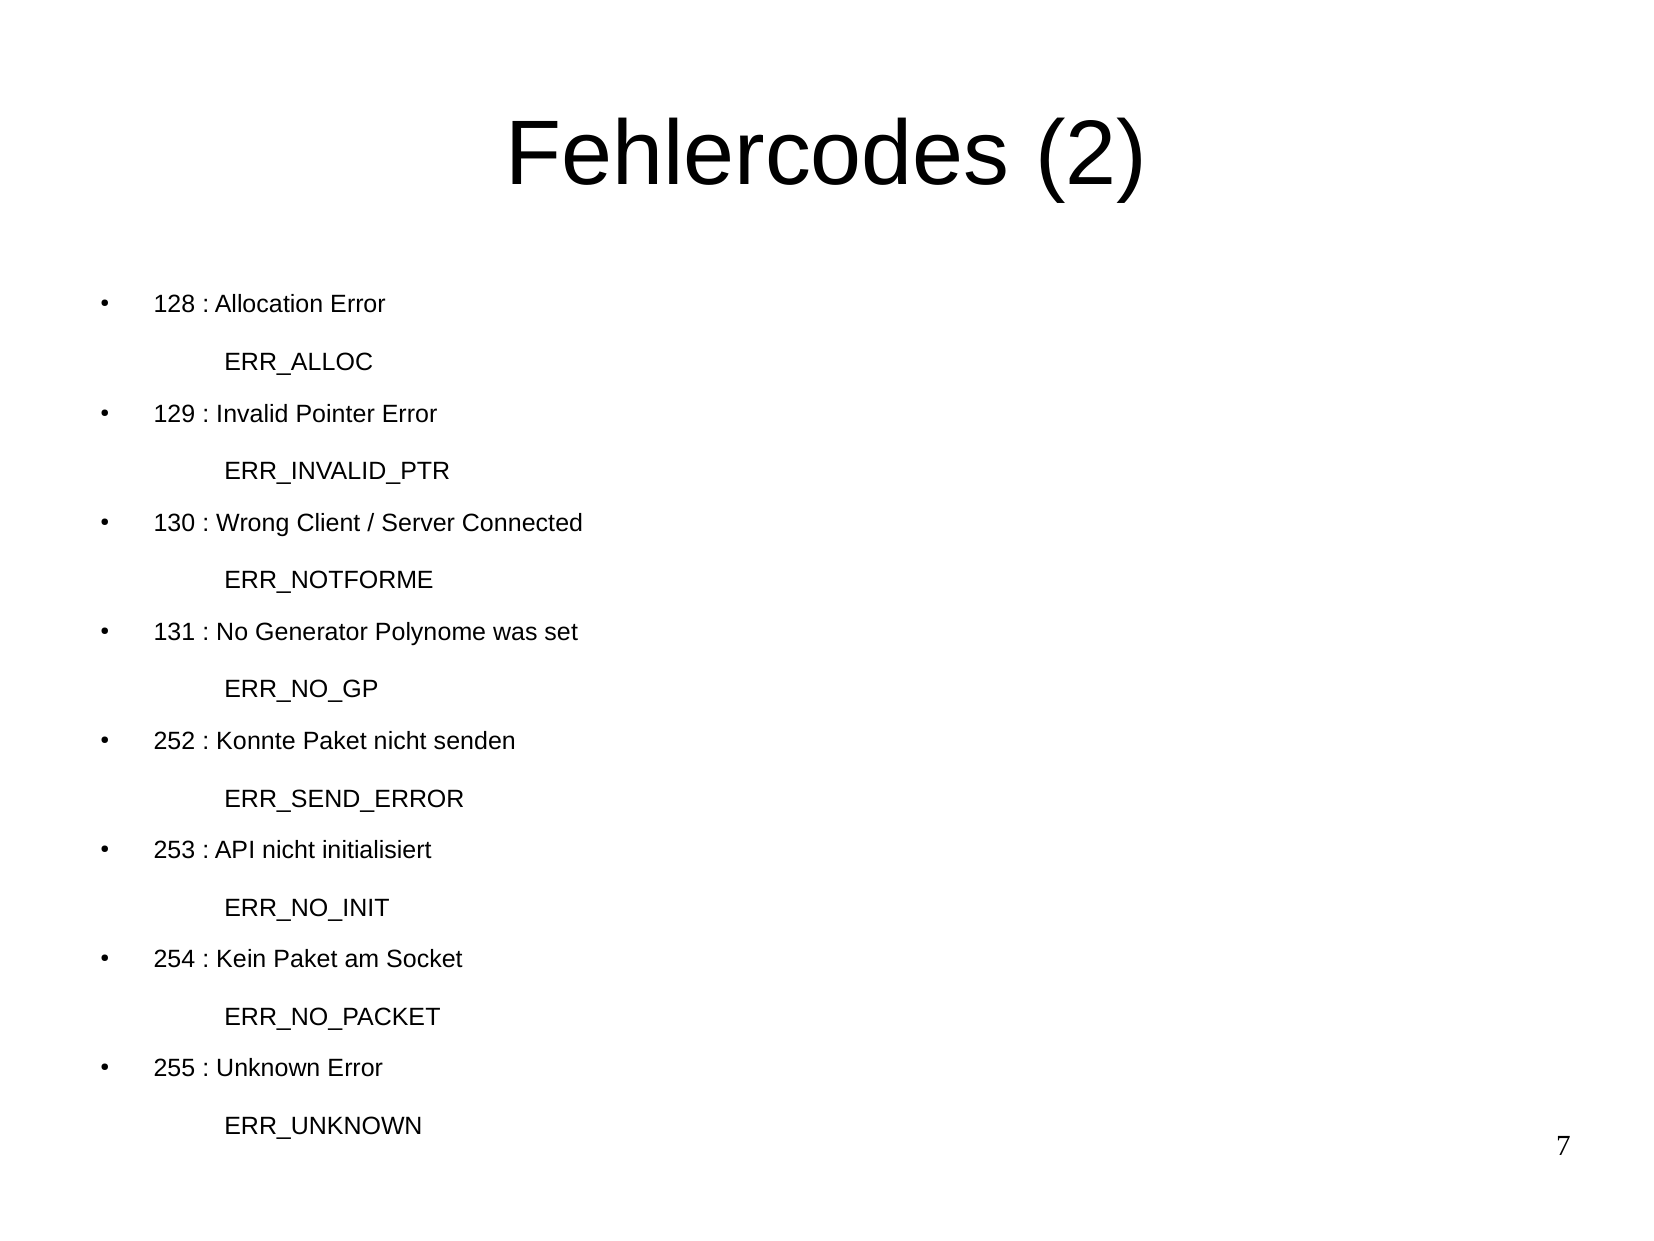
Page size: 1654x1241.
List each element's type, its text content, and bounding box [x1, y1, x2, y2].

list 128 : Allocation Error ERR_ALLOC 129 : Invalid Pointer Error ERR_INVALID_PTR 130 : Wrong Client / Server Connected ERR_NOTFORME 131 : No Generator Polynome was set ERR_NO_GP 252 : Konnte Paket nicht senden ERR_SEND_ERROR 253 : API nicht initialisiert ERR_NO_INIT 254 : Kein Paket am Socket ERR_NO_PACKET 255 : Unknown Error ERR_UNKNOWN [82, 290, 809, 1241]
title Fehlercodes (2) [82, 49, 1571, 257]
